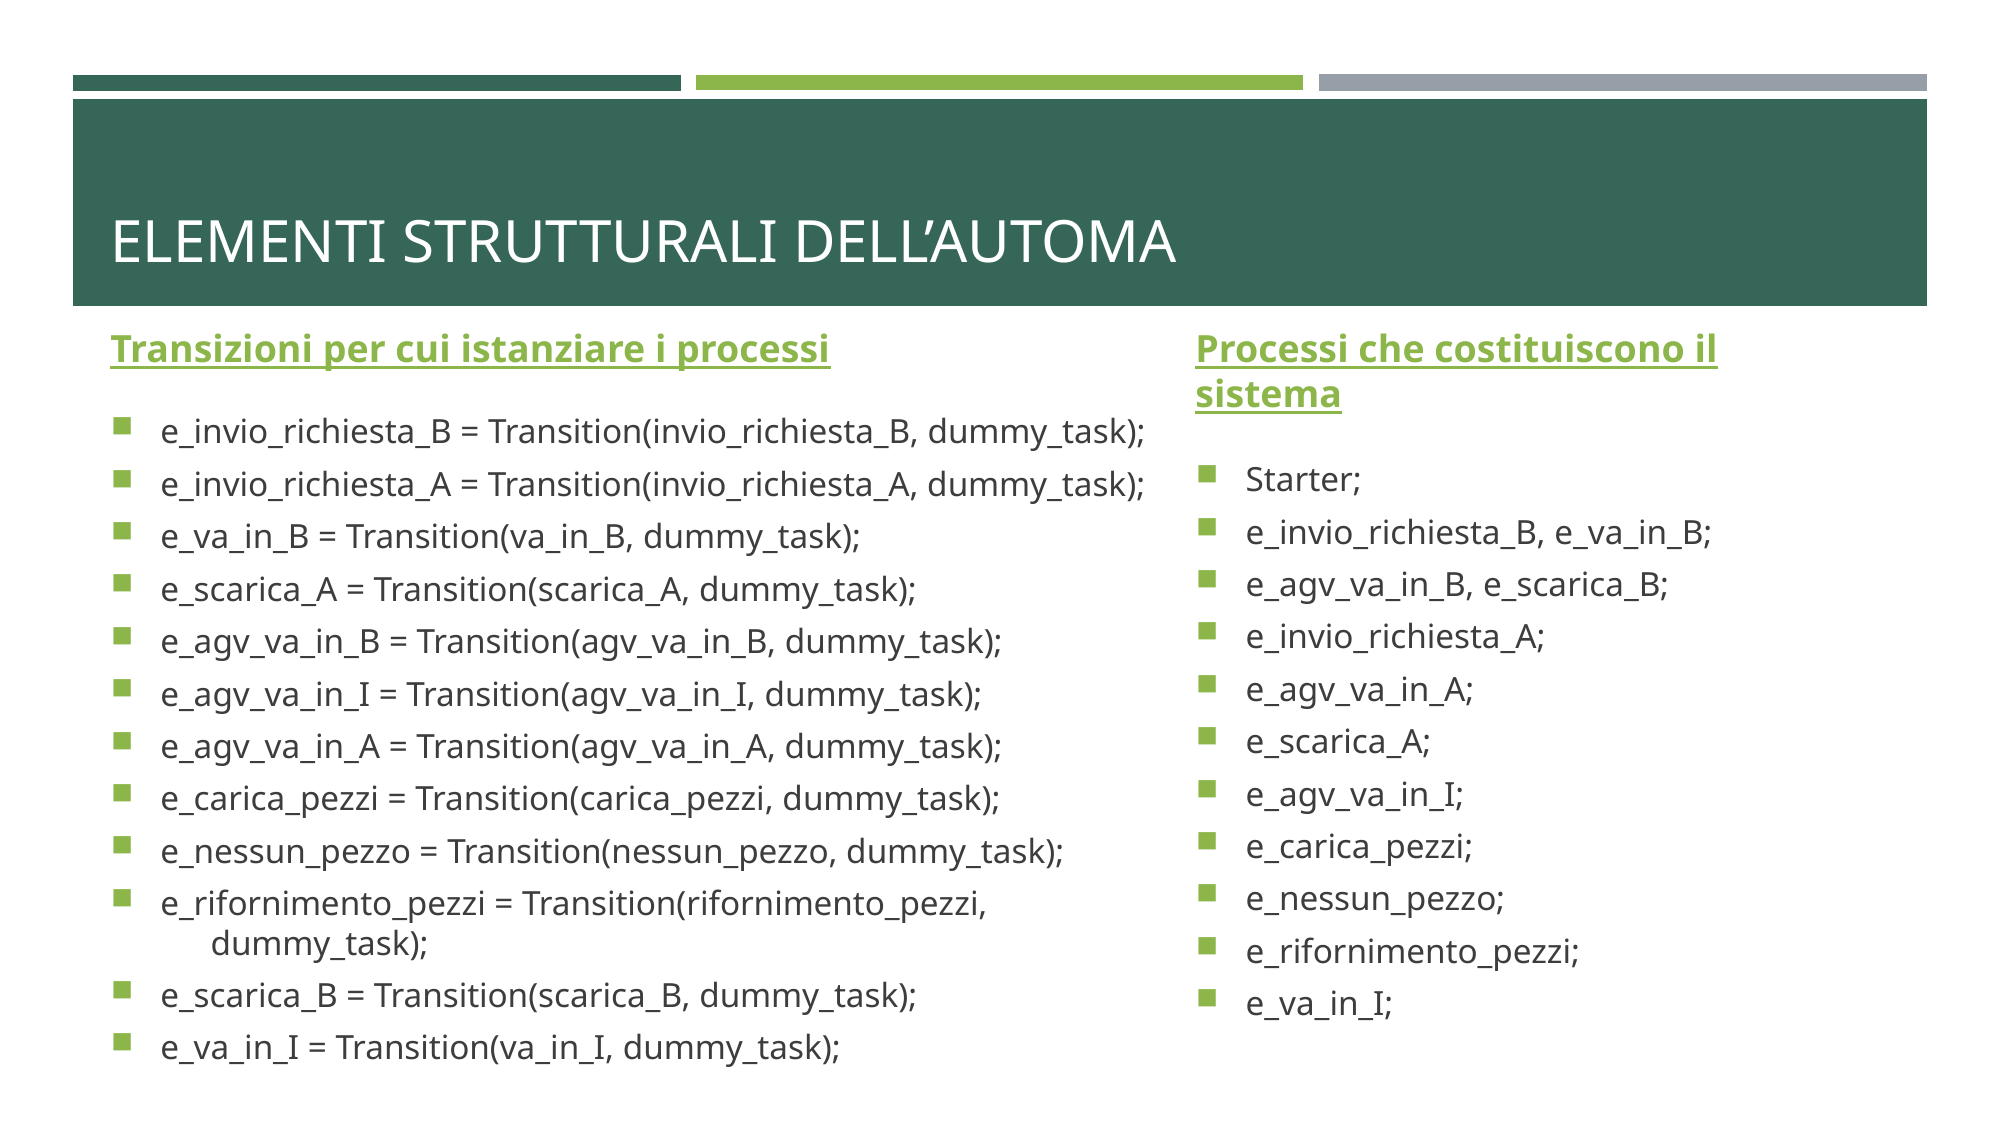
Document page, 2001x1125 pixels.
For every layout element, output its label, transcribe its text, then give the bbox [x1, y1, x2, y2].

text_box Processi che costituiscono il sistema [1180, 318, 1866, 379]
text_box Transizioni per cui istanziare i processi [95, 318, 877, 379]
title Elementi strutturali dell’automa [95, 119, 1905, 282]
list e_invio_richiesta_B = Transition(invio_richiesta_B, dummy_task); e_invio_richiesta_A = Transition(invio_richiesta_A, dummy_task); e_va_in_B = Transition(va_in_B, dummy_task); e_scarica_A = Transition(scarica_A, dummy_task); e_agv_va_in_B = Transition(agv_va_in_B, dummy_task); e_agv_va_in_I = Transition(agv_va_in_I, dummy_task); e_agv_va_in_A = Transition(agv_va_in_A, dummy_task); e_carica_pezzi = Transition(carica_pezzi, dummy_task); e_nessun_pezzo = Transition(nessun_pezzo, dummy_task); e_rifornimento_pezzi = Transition(rifornimento_pezzi, dummy_task); e_scarica_B = Transition(scarica_B, dummy_task); e_va_in_I = Transition(va_in_I, dummy_task); [95, 382, 1180, 1096]
list Starter; e_invio_richiesta_B, e_va_in_B; e_agv_va_in_B, e_scarica_B; e_invio_richiesta_A; e_agv_va_in_A; e_scarica_A; e_agv_va_in_I; e_carica_pezzi; e_nessun_pezzo; e_rifornimento_pezzi; e_va_in_I; [1180, 382, 1905, 1099]
